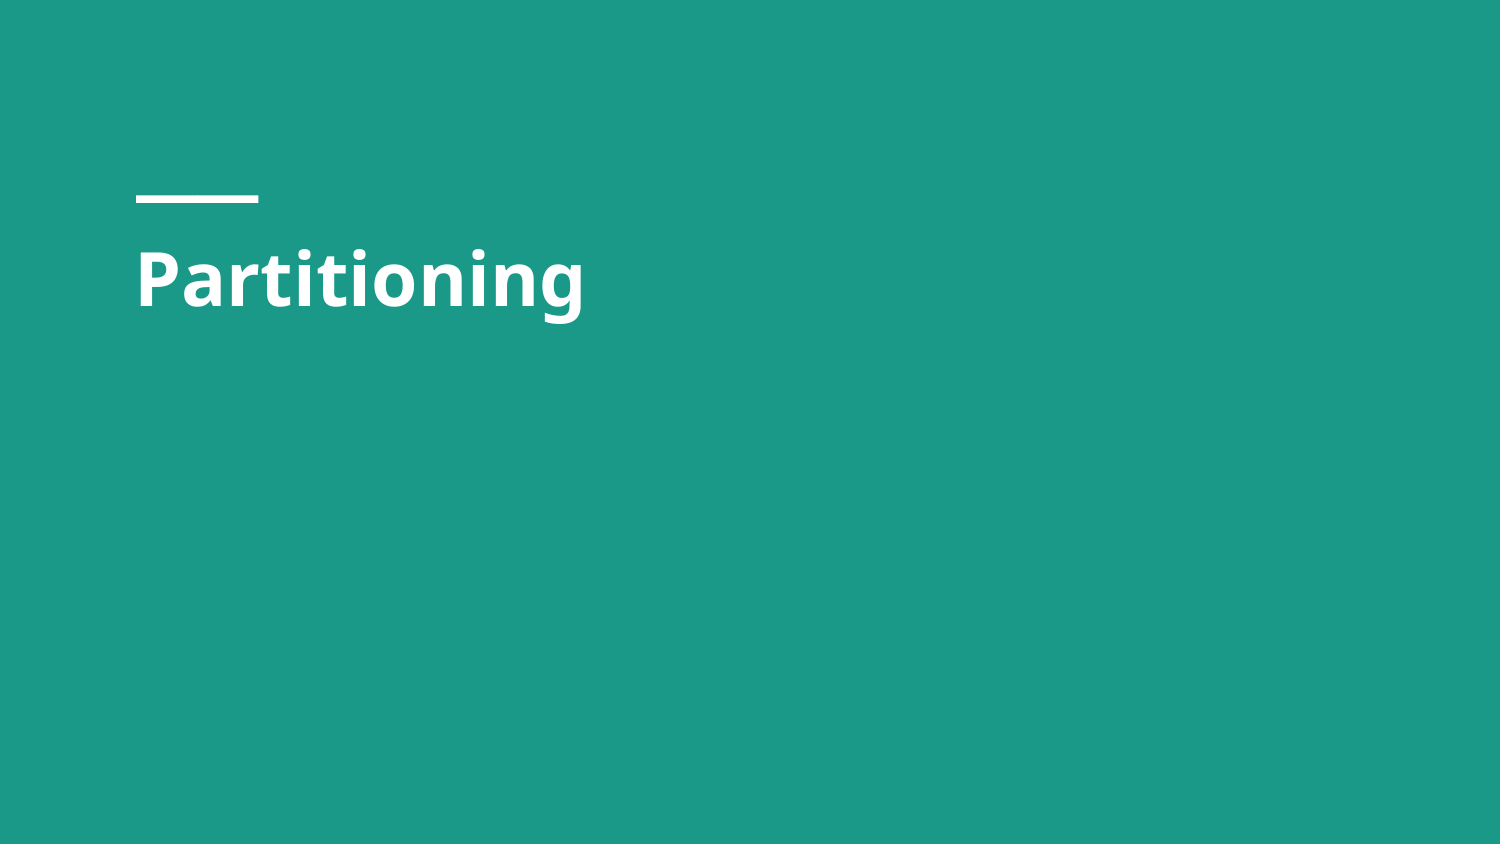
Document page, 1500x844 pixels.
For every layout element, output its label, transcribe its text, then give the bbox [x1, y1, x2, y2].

title Partitioning [119, 216, 1381, 466]
